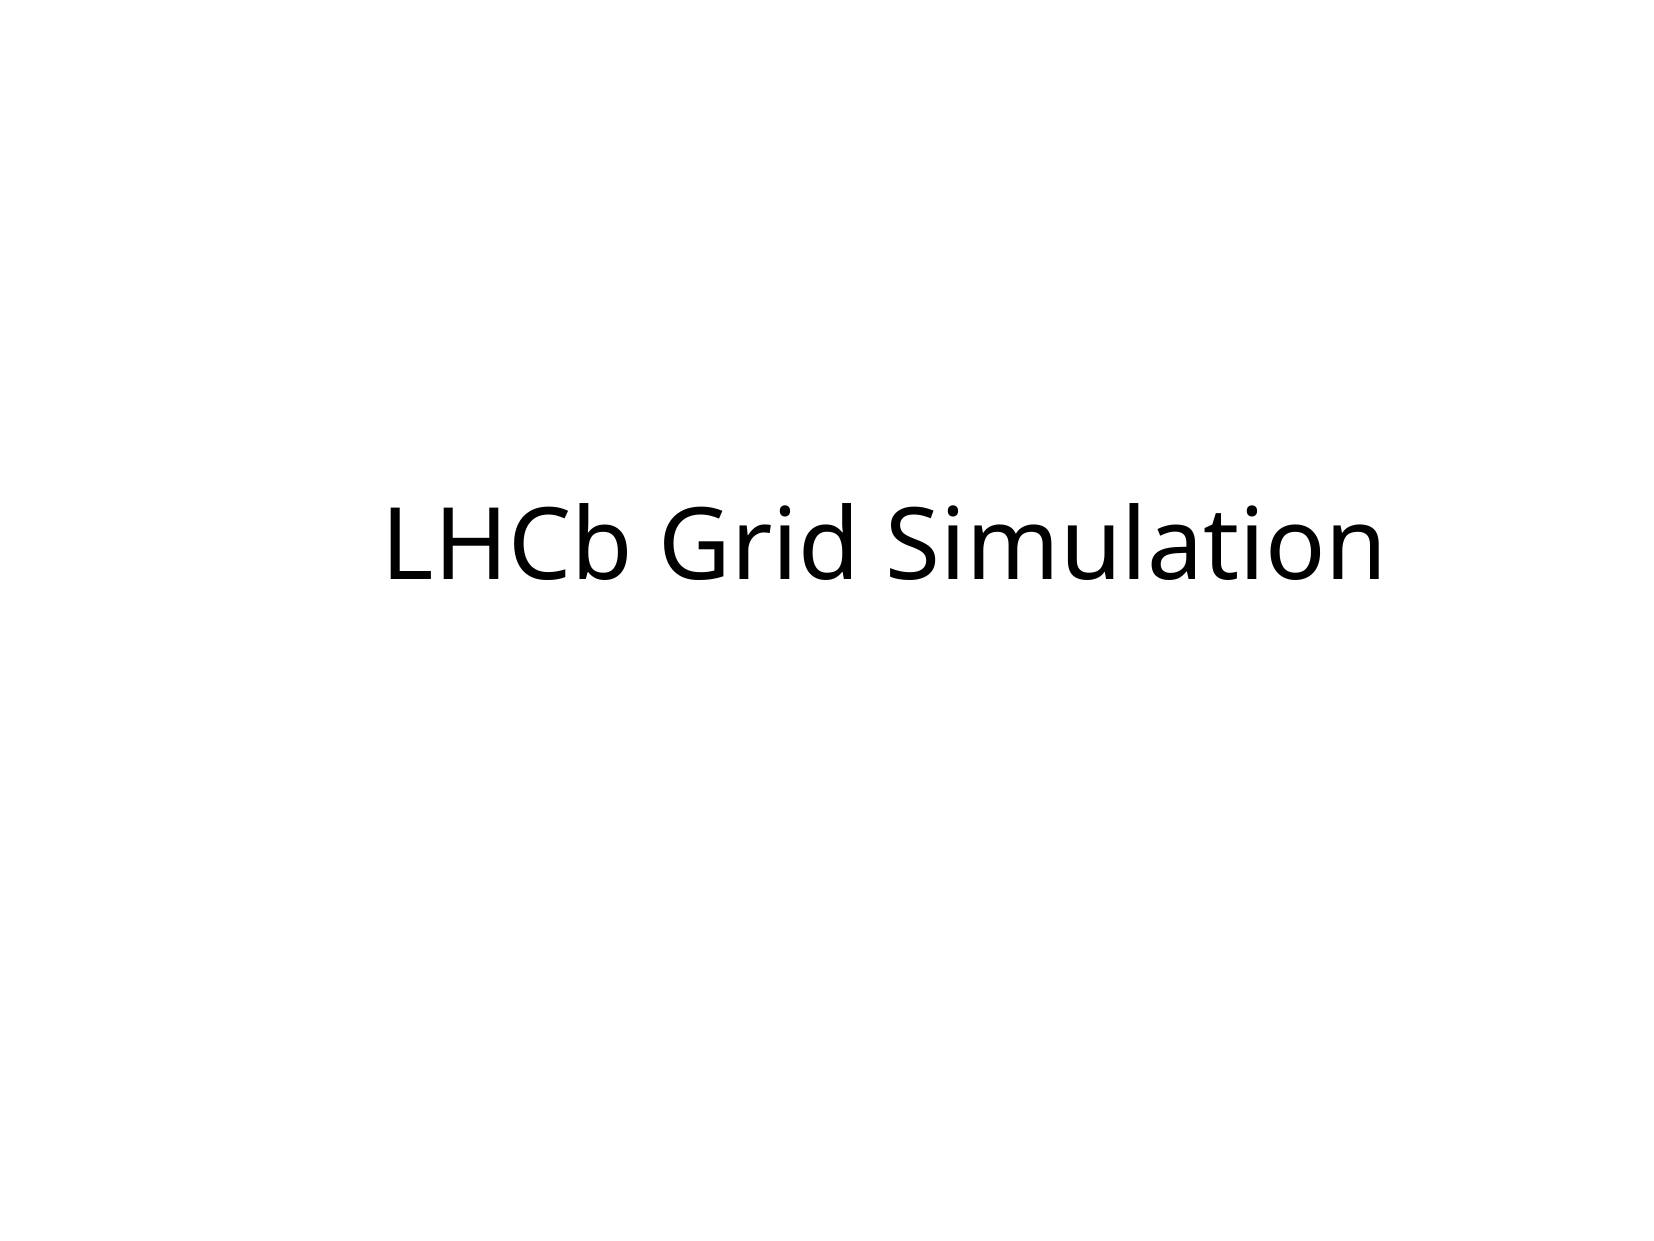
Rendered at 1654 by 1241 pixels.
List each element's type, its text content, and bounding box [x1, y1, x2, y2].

text_box LHCb Grid Simulation [284, 464, 1485, 728]
